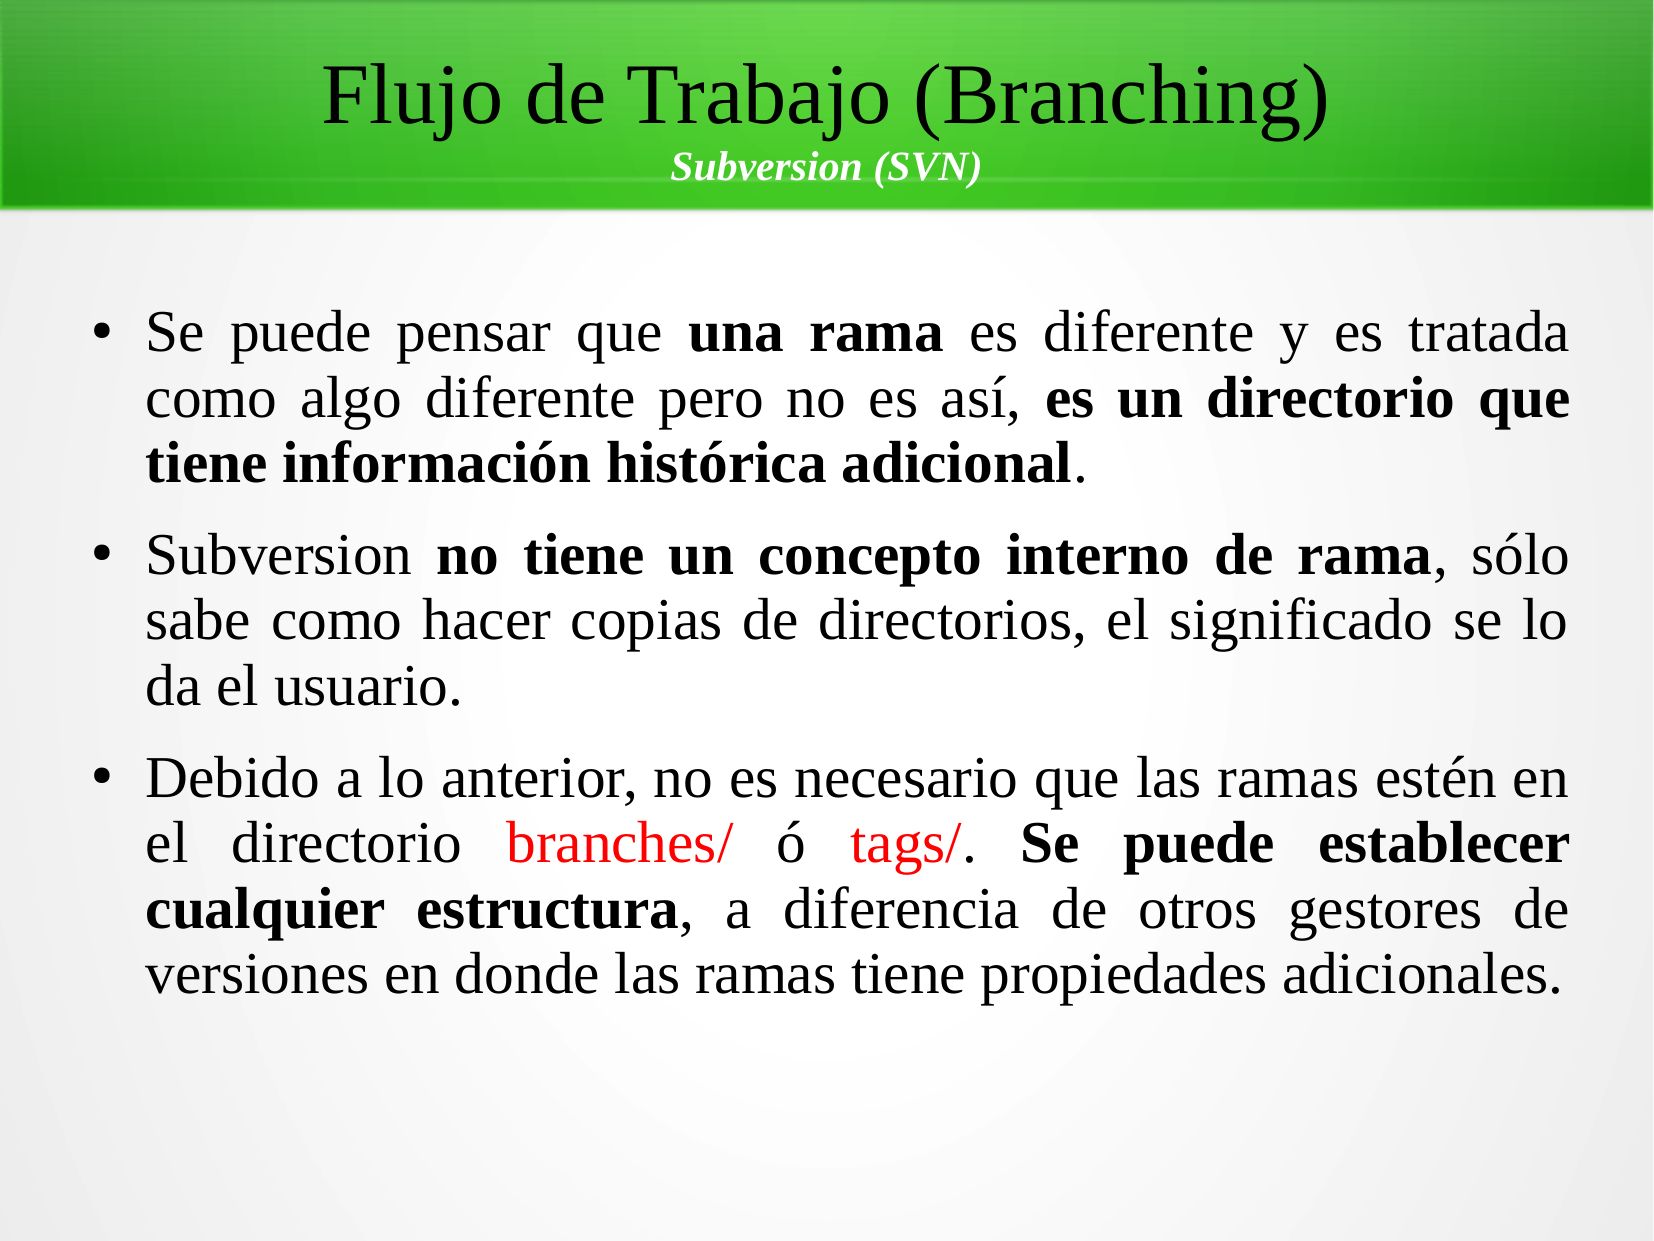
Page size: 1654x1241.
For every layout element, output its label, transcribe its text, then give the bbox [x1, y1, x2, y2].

title Flujo de Trabajo (Branching) Subversion (SVN) [82, 46, 1571, 190]
picture [0, 0, 1654, 1241]
list Se puede pensar que una rama es diferente y es tratada como algo diferente pero no es así, es un directorio que tiene información histórica adicional. Subversion no tiene un concepto interno de rama, sólo sabe como hacer copias de directorios, el significado se lo da el usuario. Debido a lo anterior, no es necesario que las ramas estén en el directorio branches/ ó tags/. Se puede establecer cualquier estructura, a diferencia de otros gestores de versiones en donde las ramas tiene propiedades adicionales. [82, 299, 1571, 1019]
